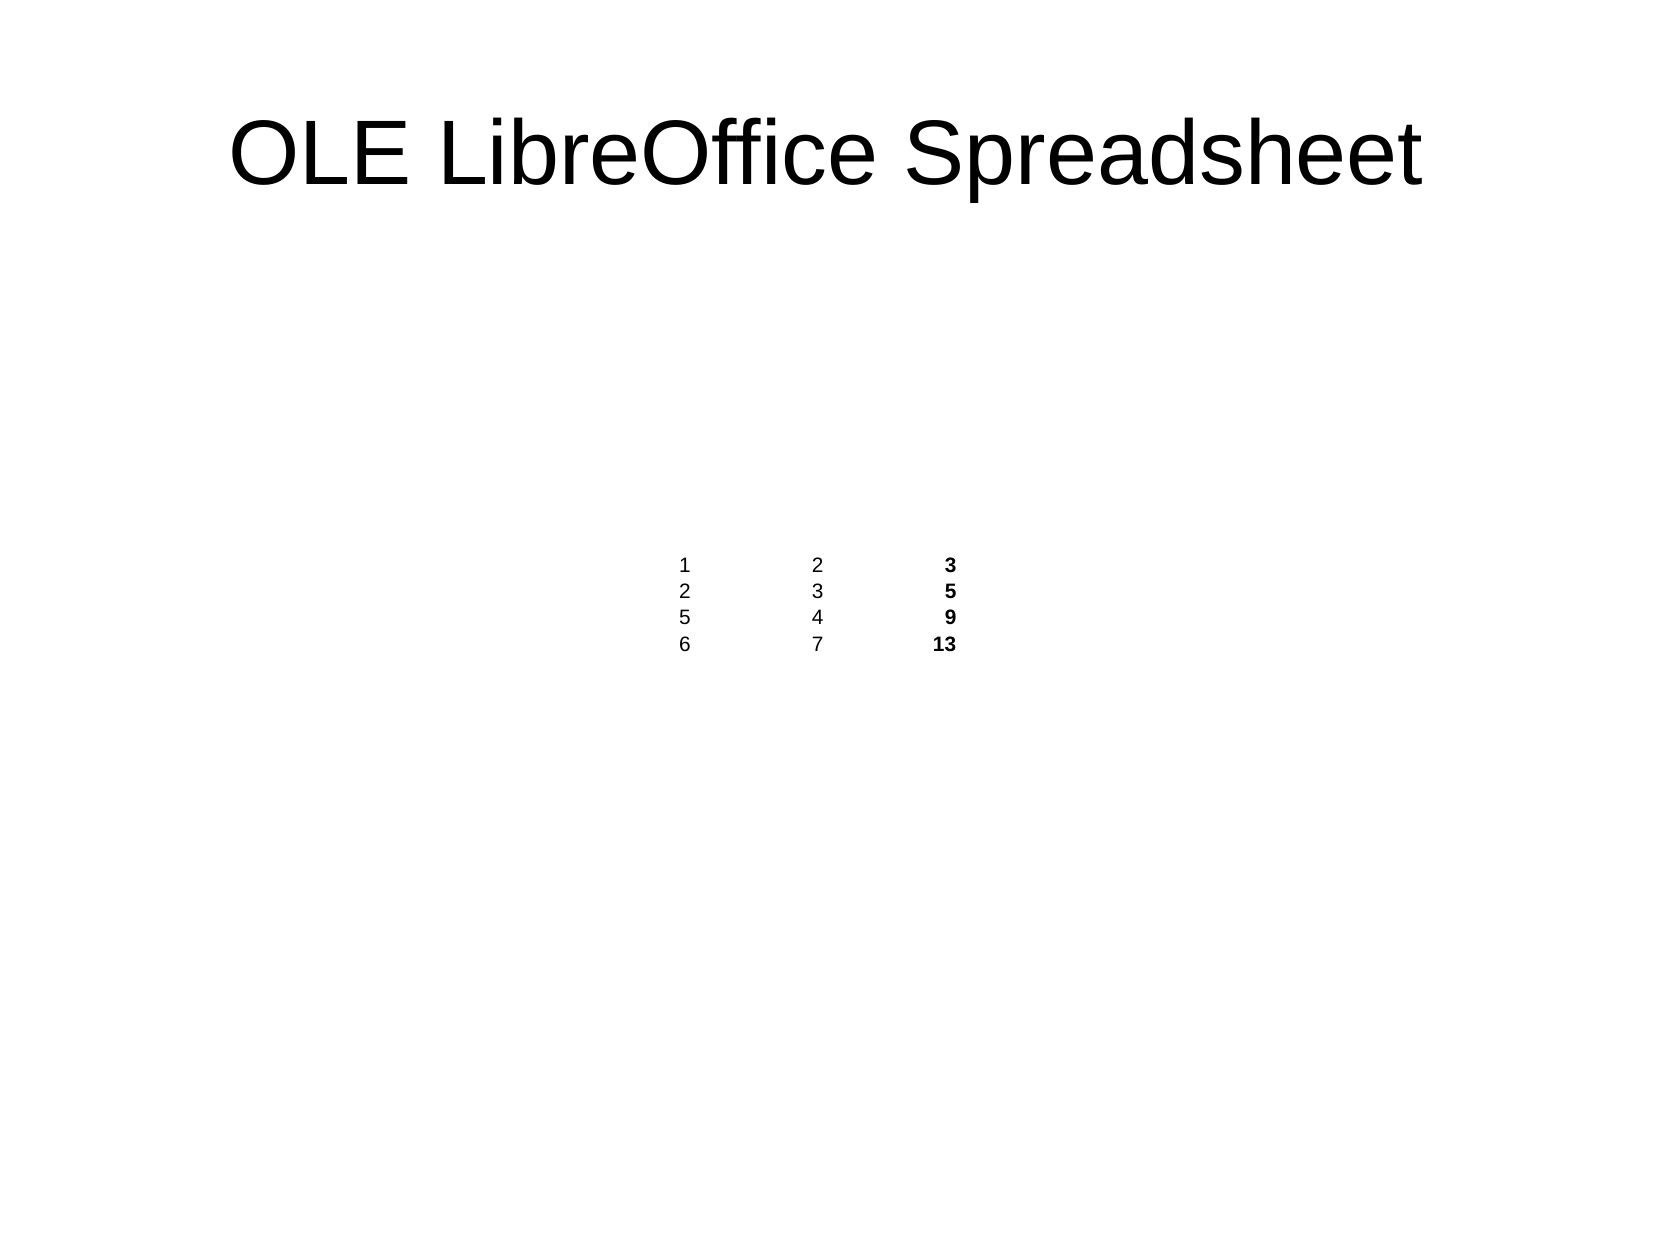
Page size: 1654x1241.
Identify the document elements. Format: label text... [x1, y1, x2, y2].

chart [560, 553, 1094, 687]
title OLE LibreOffice Spreadsheet [82, 49, 1571, 257]
